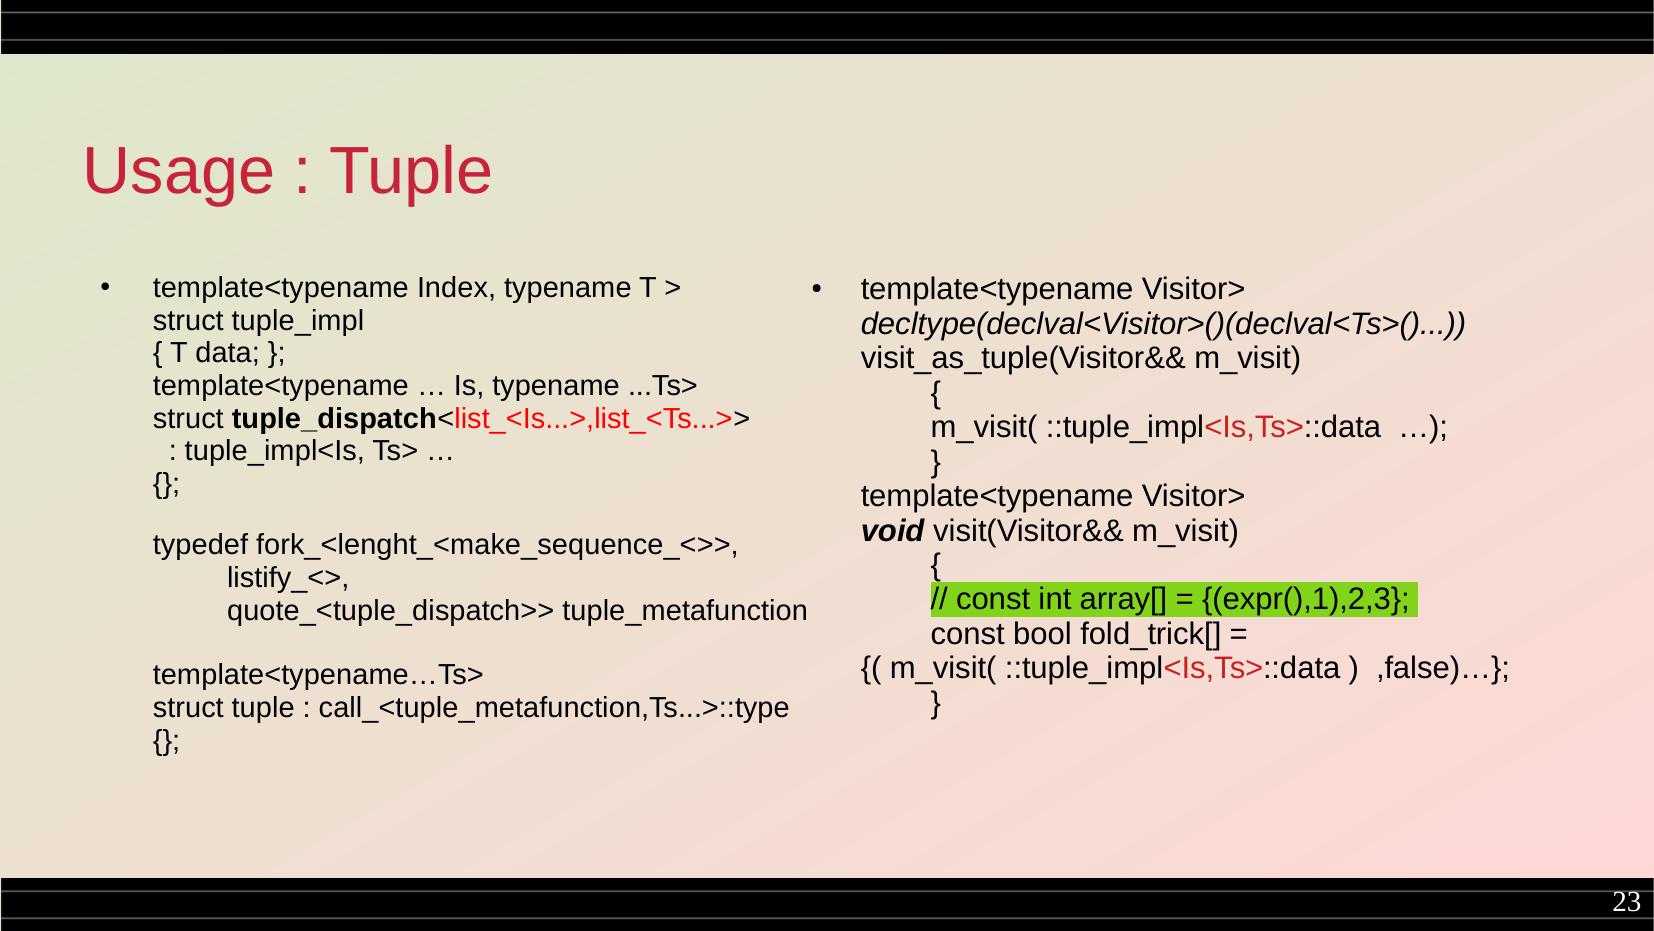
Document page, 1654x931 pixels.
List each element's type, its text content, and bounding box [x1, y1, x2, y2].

list template<typename Index, typename T > struct tuple_impl { T data; }; template<typename … Is, typename ...Ts> struct tuple_dispatch<list_<Is...>,list_<Ts...>> : tuple_impl<Is, Ts> … {}; typedef fork_<lenght_<make_sequence_<>>, listify_<>, quote_<tuple_dispatch>> tuple_metafunction template<typename…Ts> struct tuple : call_<tuple_metafunction,Ts...>::type {}; [82, 271, 795, 758]
title Usage : Tuple [82, 92, 1571, 249]
picture [1, 878, 1654, 931]
picture [1, 0, 1654, 54]
list template<typename Visitor> decltype(declval<Visitor>()(declval<Ts>()...)) visit_as_tuple(Visitor&& m_visit) { m_visit( ::tuple_impl<Is,Ts>::data …); } template<typename Visitor> void visit(Visitor&& m_visit) { // const int array[] = {(expr(),1),2,3}; const bool fold_trick[] = {( m_visit( ::tuple_impl<Is,Ts>::data ) ,false)…}; } [795, 271, 1572, 758]
